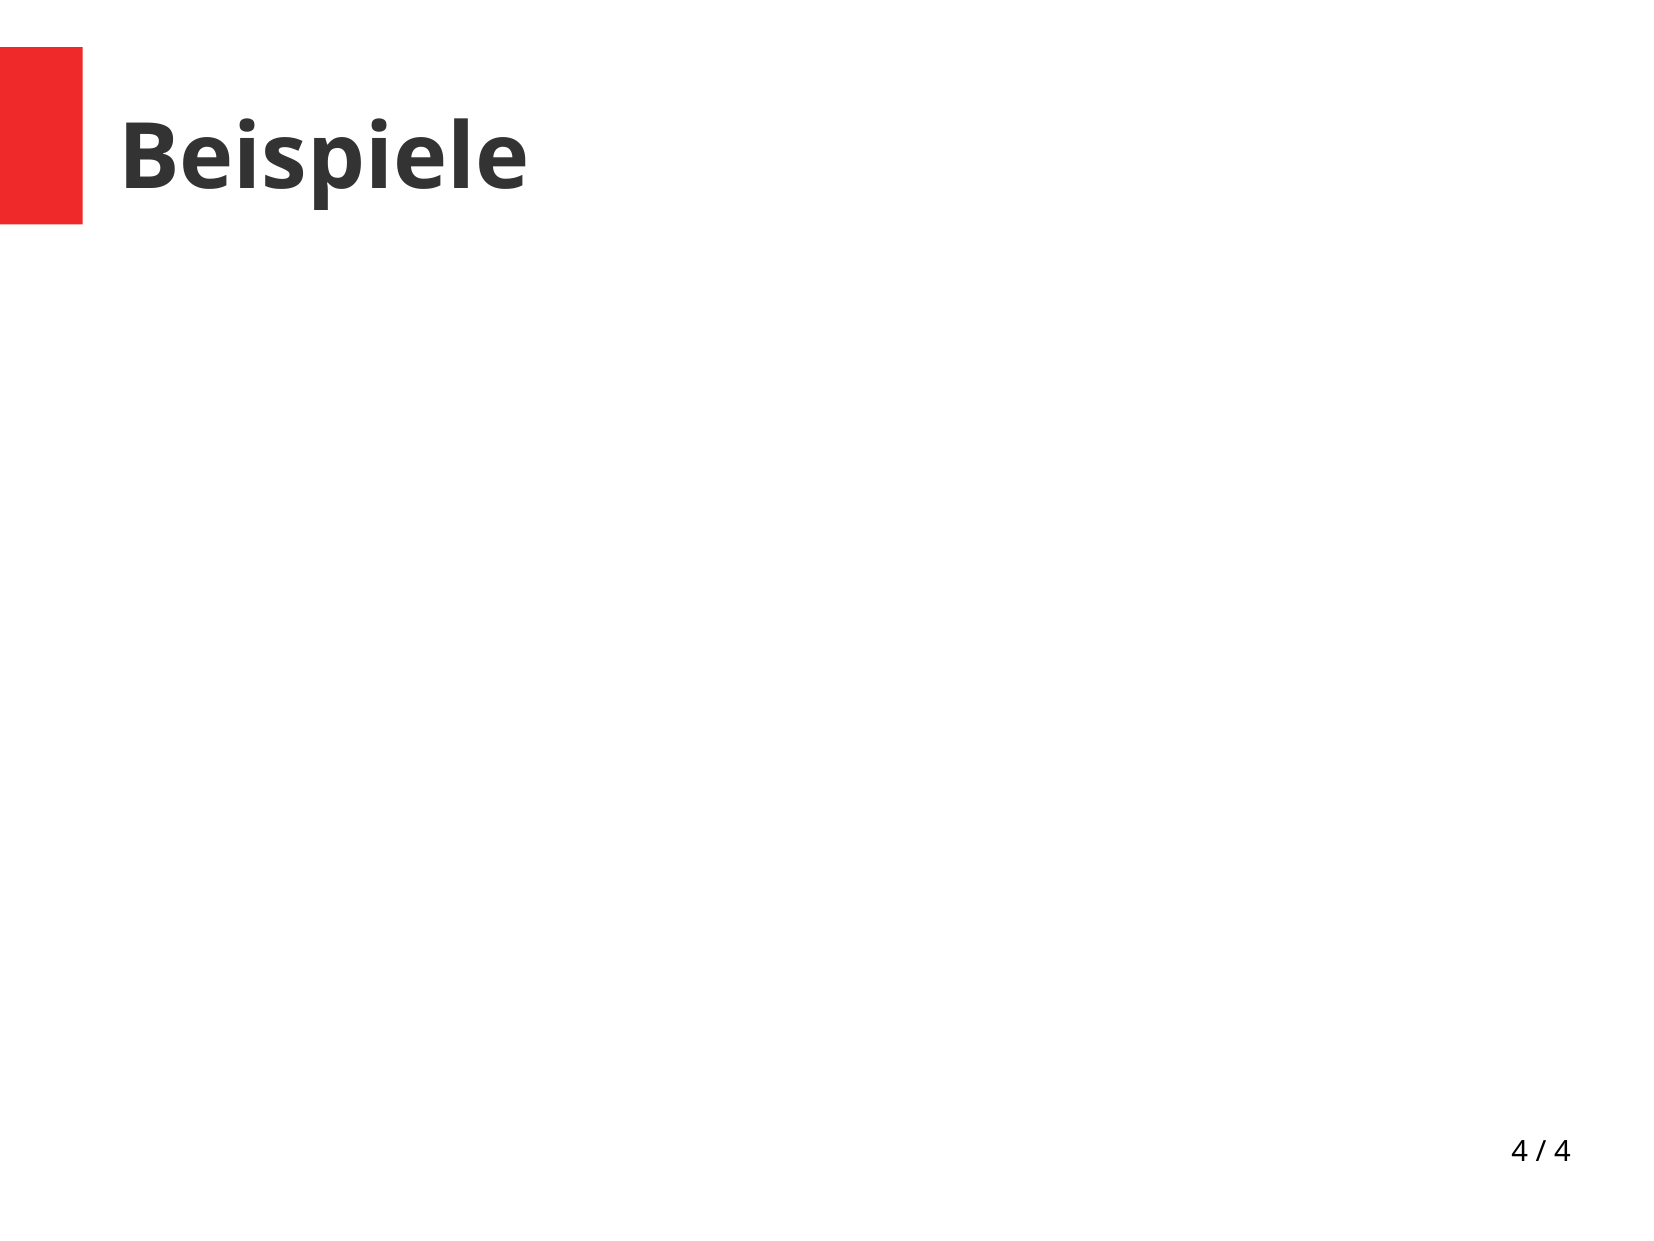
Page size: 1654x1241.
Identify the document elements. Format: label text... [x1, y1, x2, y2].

title Beispiele [118, 49, 1571, 257]
